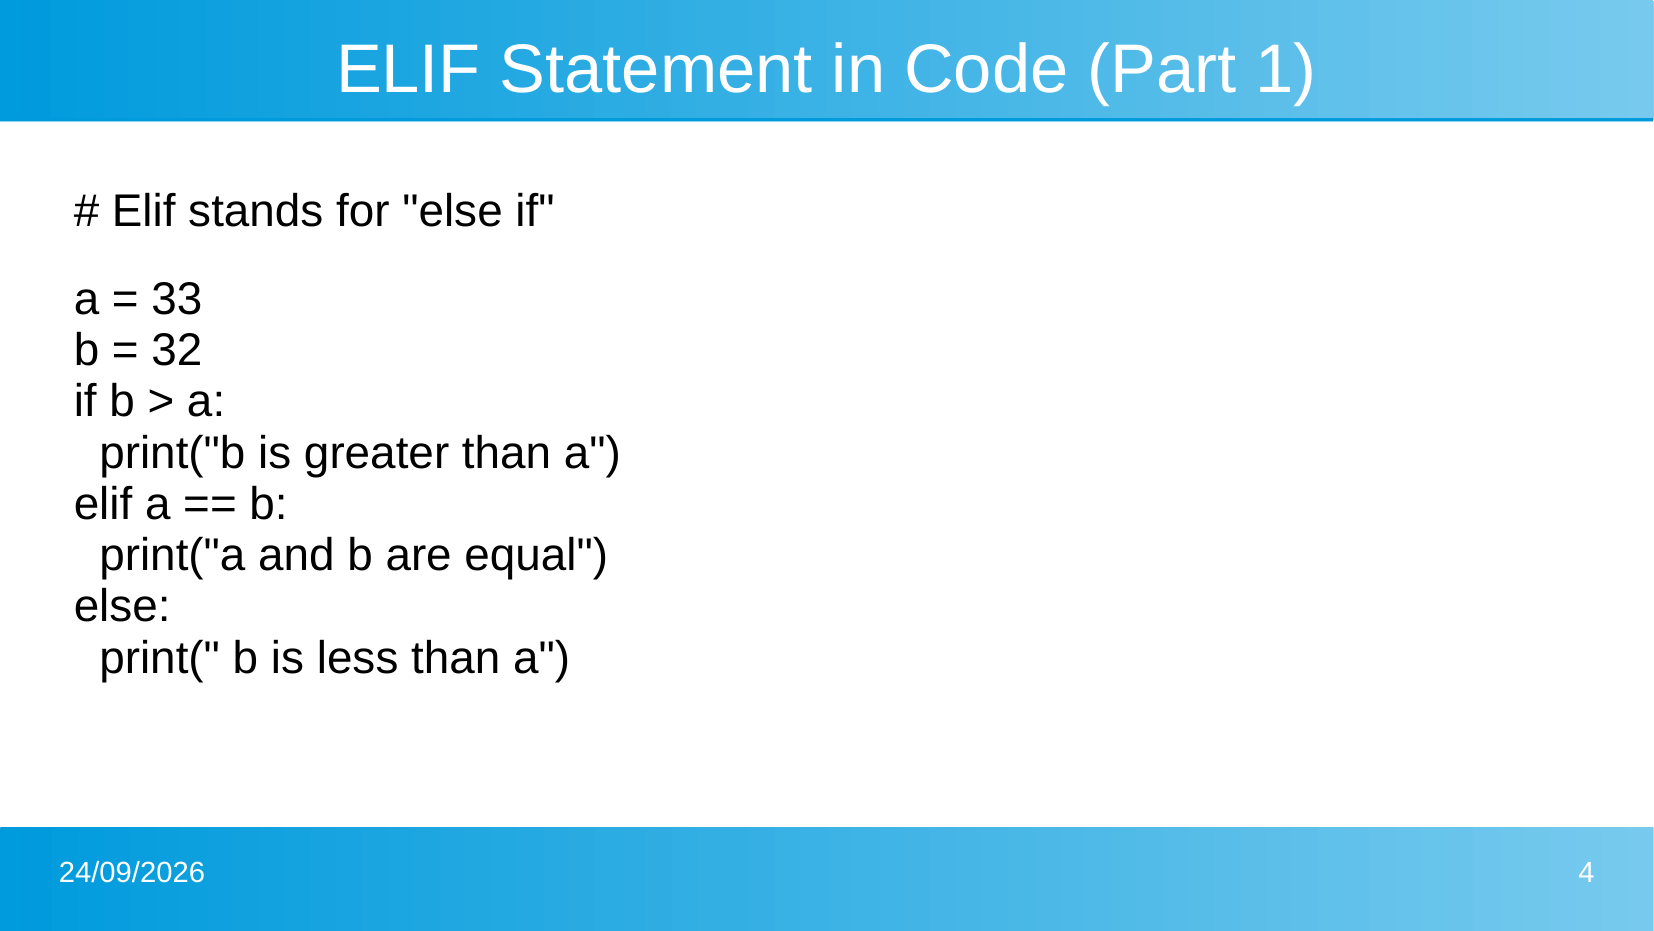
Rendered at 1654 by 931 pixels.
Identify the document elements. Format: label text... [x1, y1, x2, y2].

title ELIF Statement in Code (Part 1) [59, 29, 1595, 108]
text_box # Elif stands for "else if" a = 33 b = 32 if b > a: print("b is greater than a") elif a == b: print("a and b are equal") else: print(" b is less than a") [59, 177, 650, 691]
